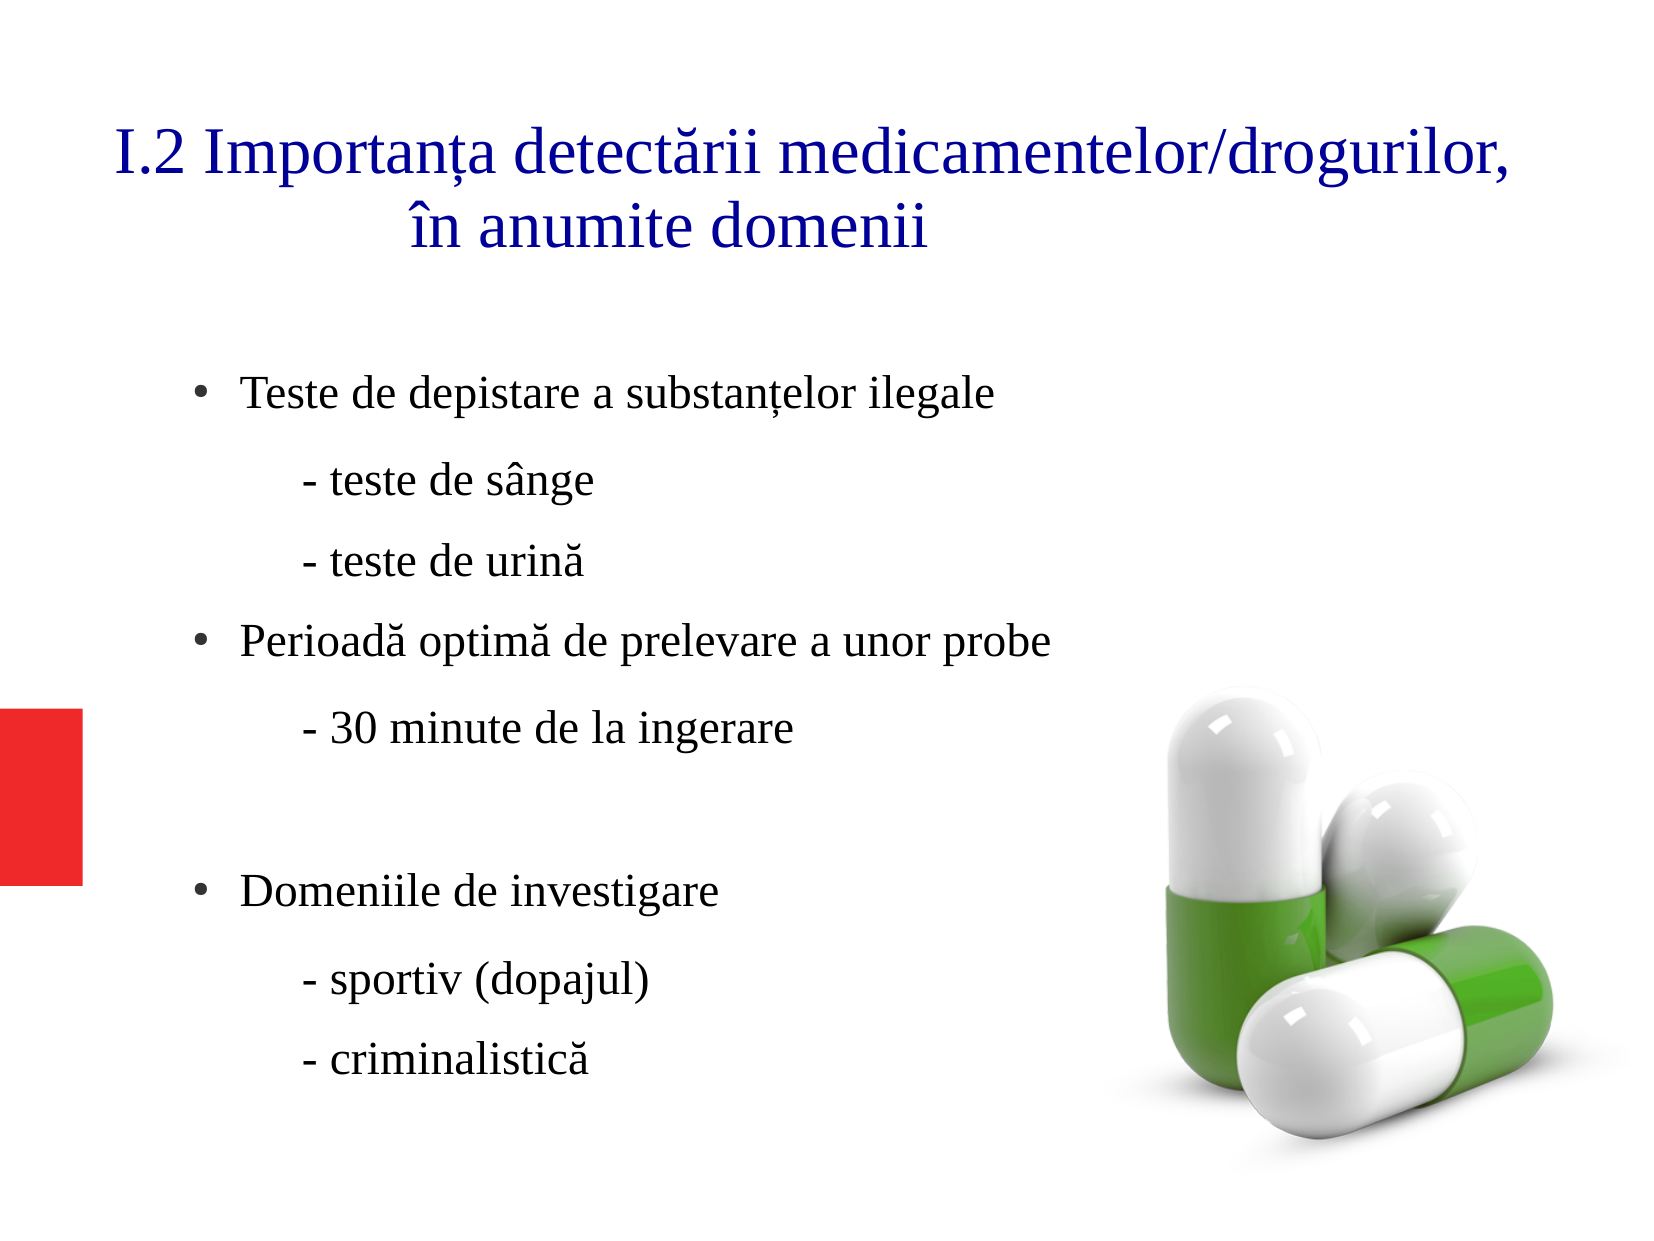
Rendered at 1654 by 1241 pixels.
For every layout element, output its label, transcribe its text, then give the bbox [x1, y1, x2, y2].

text_box I.2 Importanța detectării medicamentelor/drogurilor, în anumite domenii [100, 106, 1595, 565]
picture [1064, 664, 1630, 1182]
list Teste de depistare a substanțelor ilegale - teste de sânge - teste de urină Perioadă optimă de prelevare a unor probe - 30 minute de la ingerare Domeniile de investigare - sportiv (dopajul) - criminalistică [177, 565, 1583, 1086]
